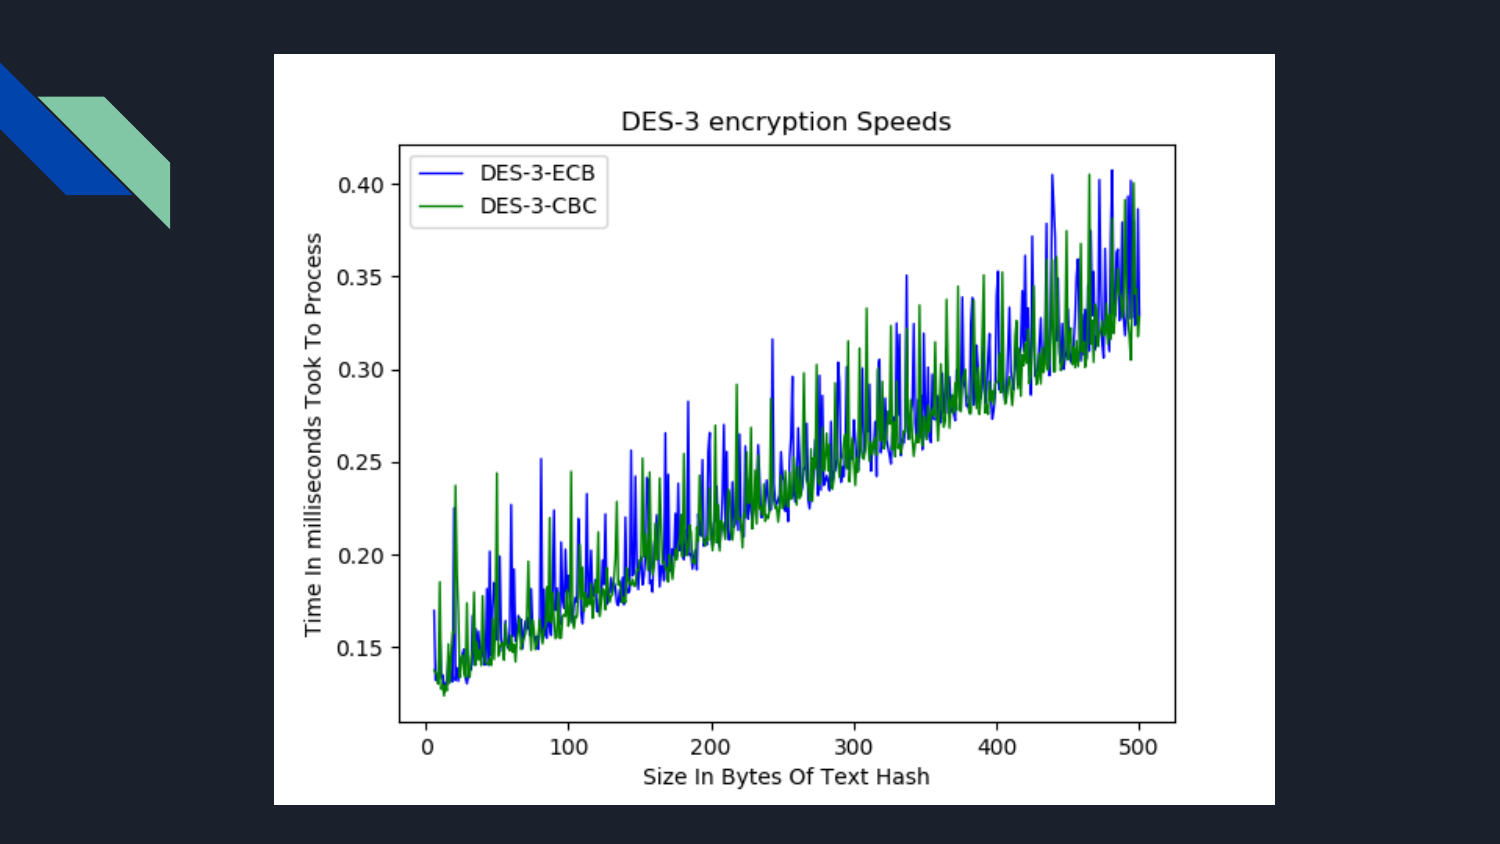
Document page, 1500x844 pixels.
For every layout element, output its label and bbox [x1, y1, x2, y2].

picture [274, 54, 1275, 805]
